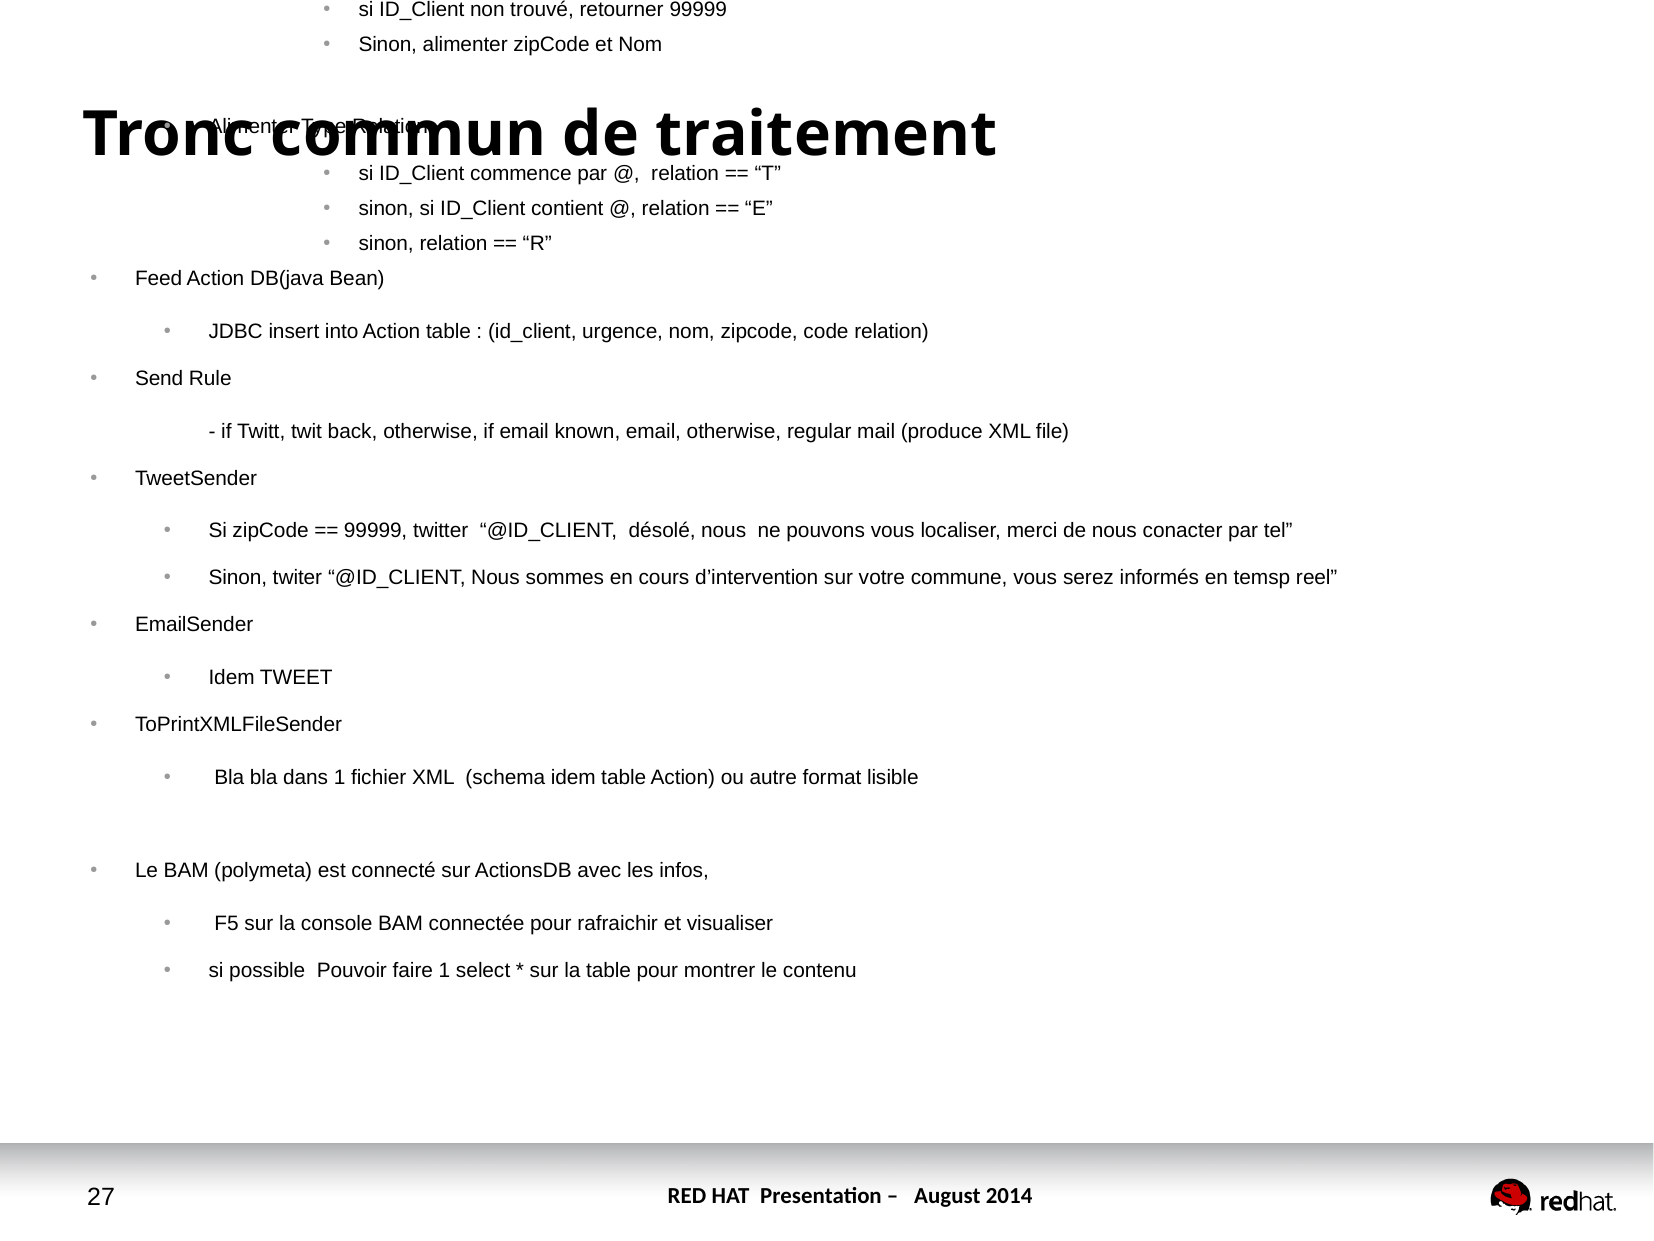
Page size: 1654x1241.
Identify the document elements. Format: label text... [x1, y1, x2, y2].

list CHECK (Java Bean) Si zipCode absent, chercher dans le MOCK service (webService ?) ZipCode en fonction de l’ID_Client dans CRM, si ID_Client non trouvé, retourner 99999 Sinon, alimenter zipCode et Nom Alimenter Type Relation si ID_Client commence par @, relation == “T” sinon, si ID_Client contient @, relation == “E” sinon, relation == “R” Feed Action DB(java Bean) JDBC insert into Action table : (id_client, urgence, nom, zipcode, code relation) Send Rule - if Twitt, twit back, otherwise, if email known, email, otherwise, regular mail (produce XML file) TweetSender Si zipCode == 99999, twitter “@ID_CLIENT, désolé, nous ne pouvons vous localiser, merci de nous conacter par tel” Sinon, twiter “@ID_CLIENT, Nous sommes en cours d’intervention sur votre commune, vous serez informés en temsp reel” EmailSender Idem TWEET ToPrintXMLFileSender Bla bla dans 1 fichier XML (schema idem table Action) ou autre format lisible Le BAM (polymeta) est connecté sur ActionsDB avec les infos, F5 sur la console BAM connectée pour rafraichir et visualiser si possible Pouvoir faire 1 select * sur la table pour montrer le contenu [75, 0, 1611, 1030]
picture [0, 1143, 1654, 1241]
